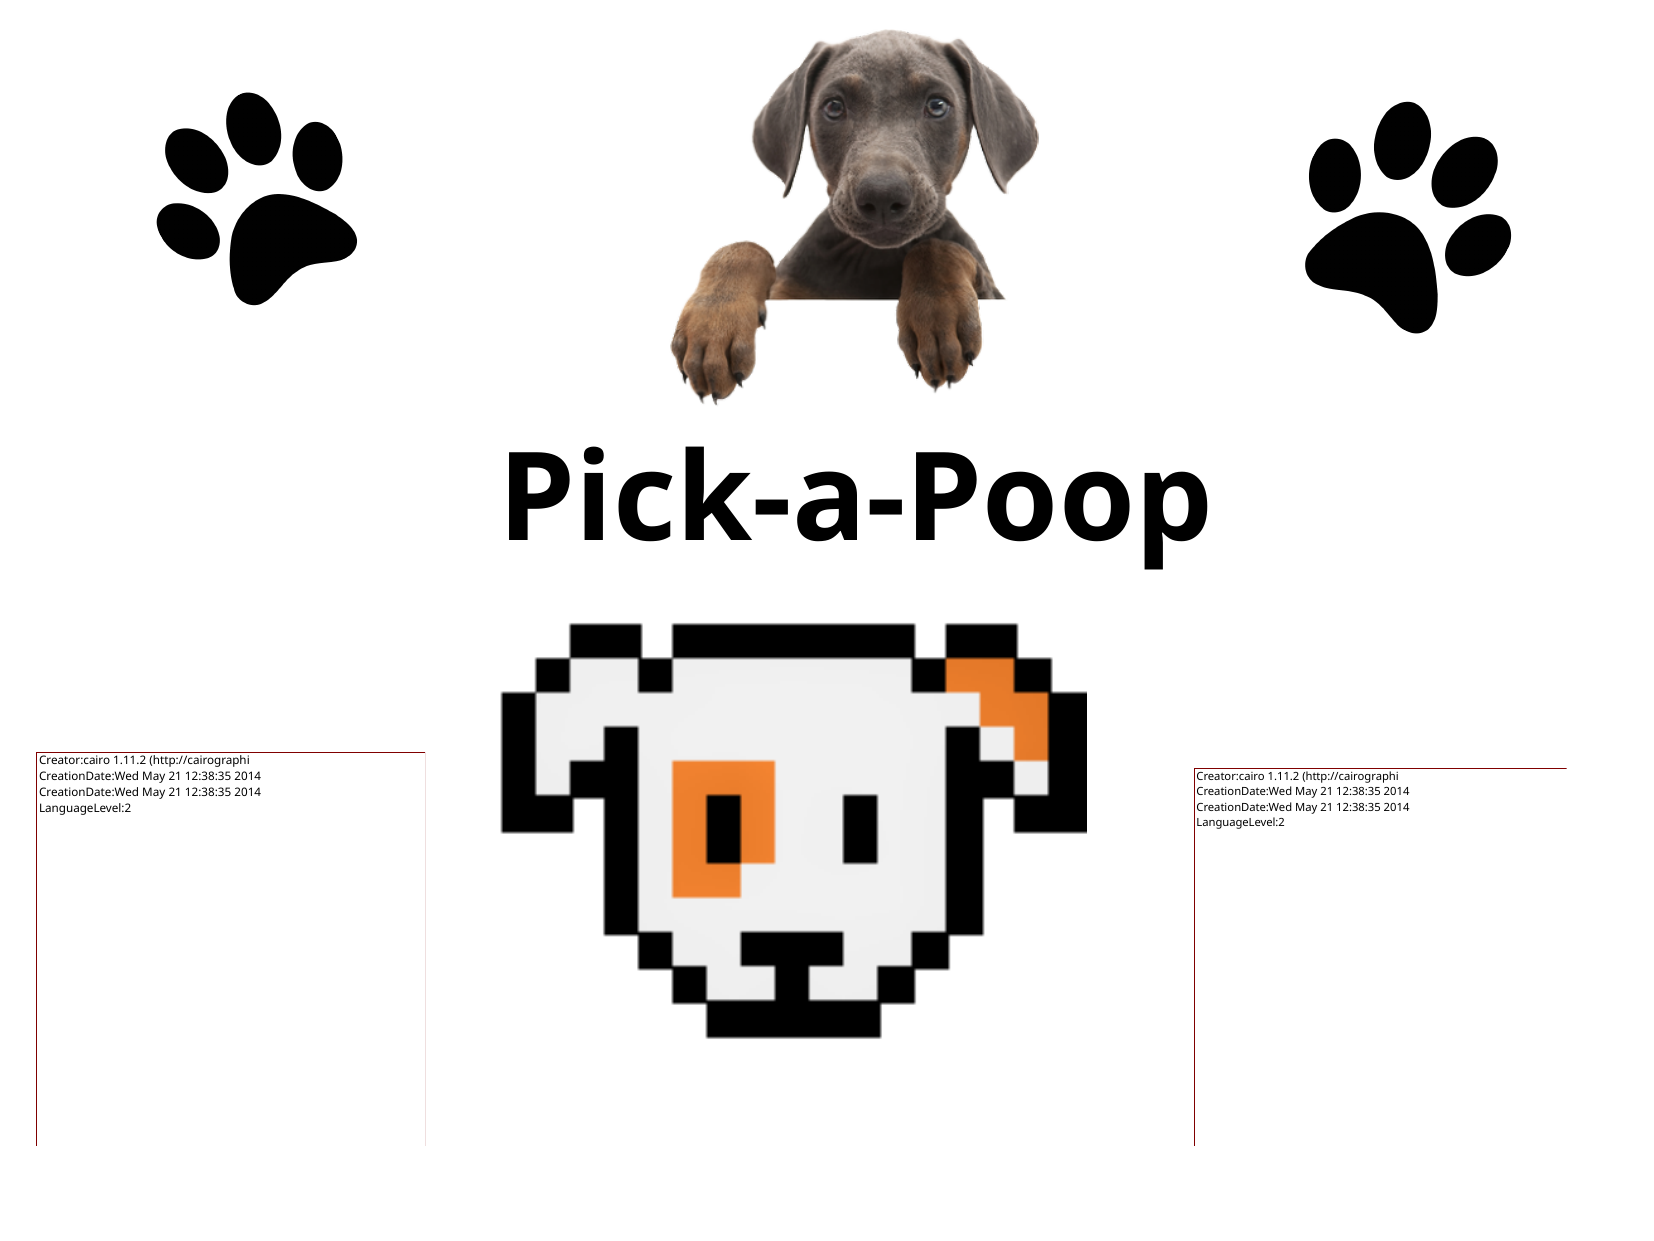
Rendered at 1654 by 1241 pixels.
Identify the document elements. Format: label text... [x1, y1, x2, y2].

picture [669, 29, 1040, 408]
picture [1261, 72, 1548, 355]
picture [1192, 767, 1567, 1146]
picture [119, 63, 390, 331]
picture [496, 574, 1087, 1063]
picture [35, 751, 426, 1146]
text_box Pick-a-Poop [165, 401, 1548, 544]
